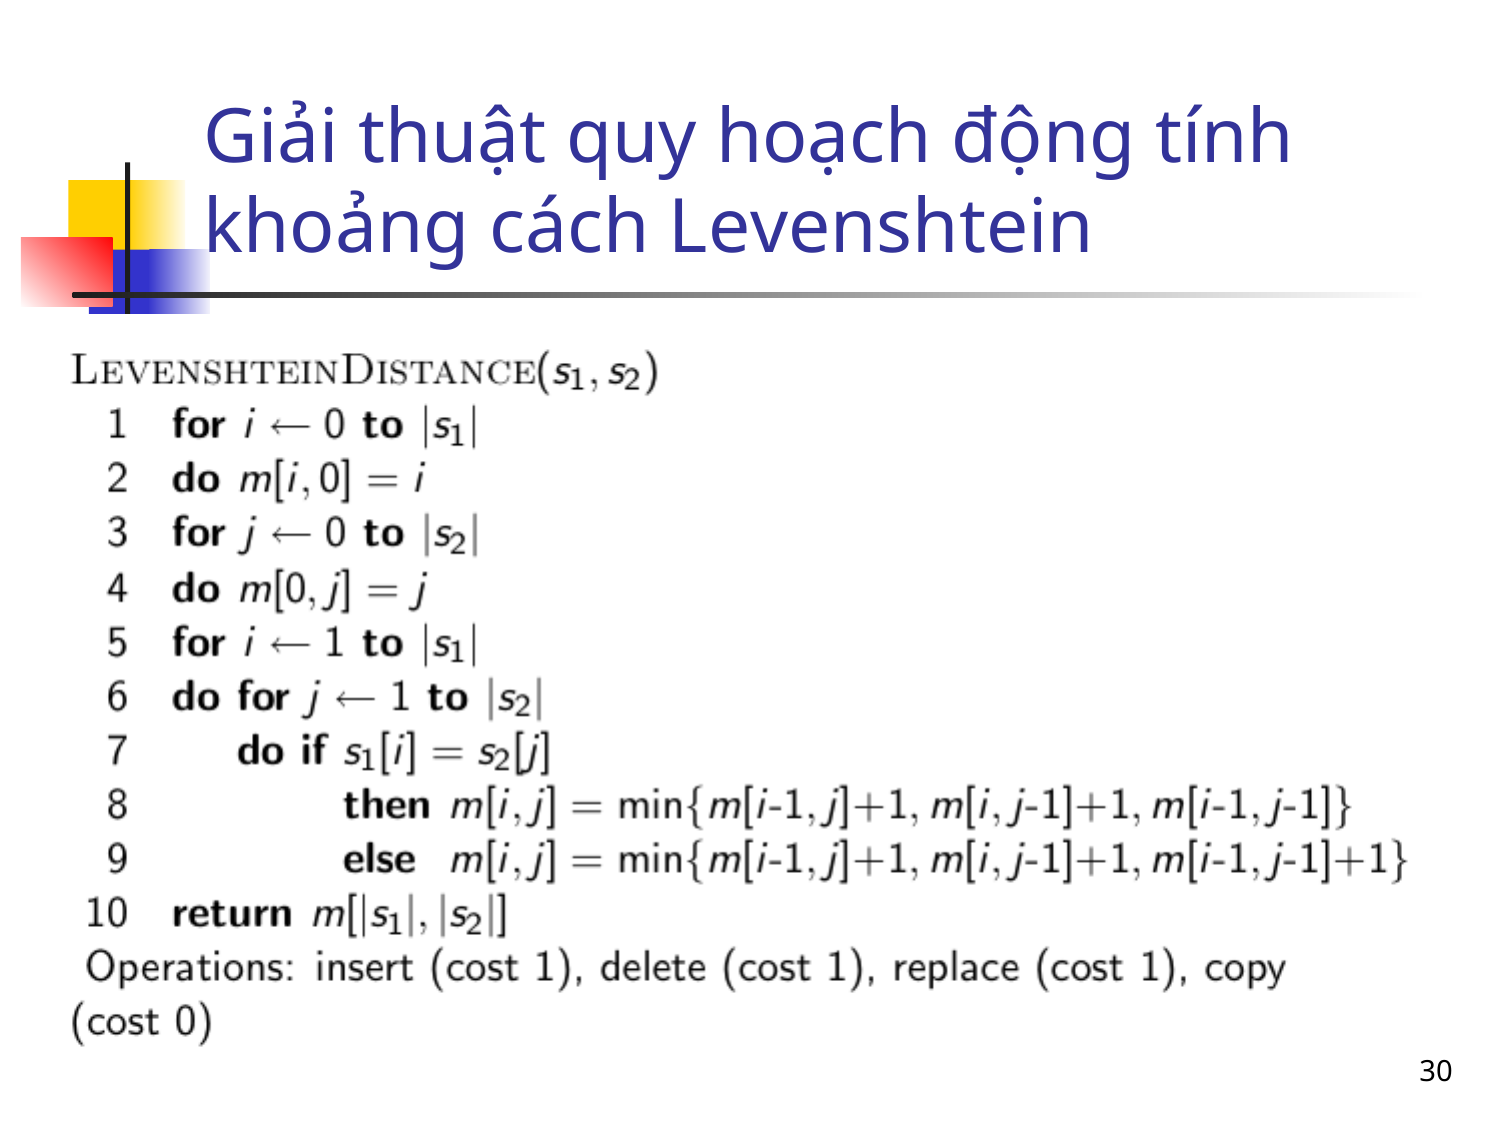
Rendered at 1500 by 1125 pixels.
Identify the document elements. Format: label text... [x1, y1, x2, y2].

text_box <number> [1155, 1024, 1468, 1100]
picture [45, 314, 1412, 1065]
title Giải thuật quy hoạch động tính khoảng cách Levenshtein [188, 35, 1468, 276]
